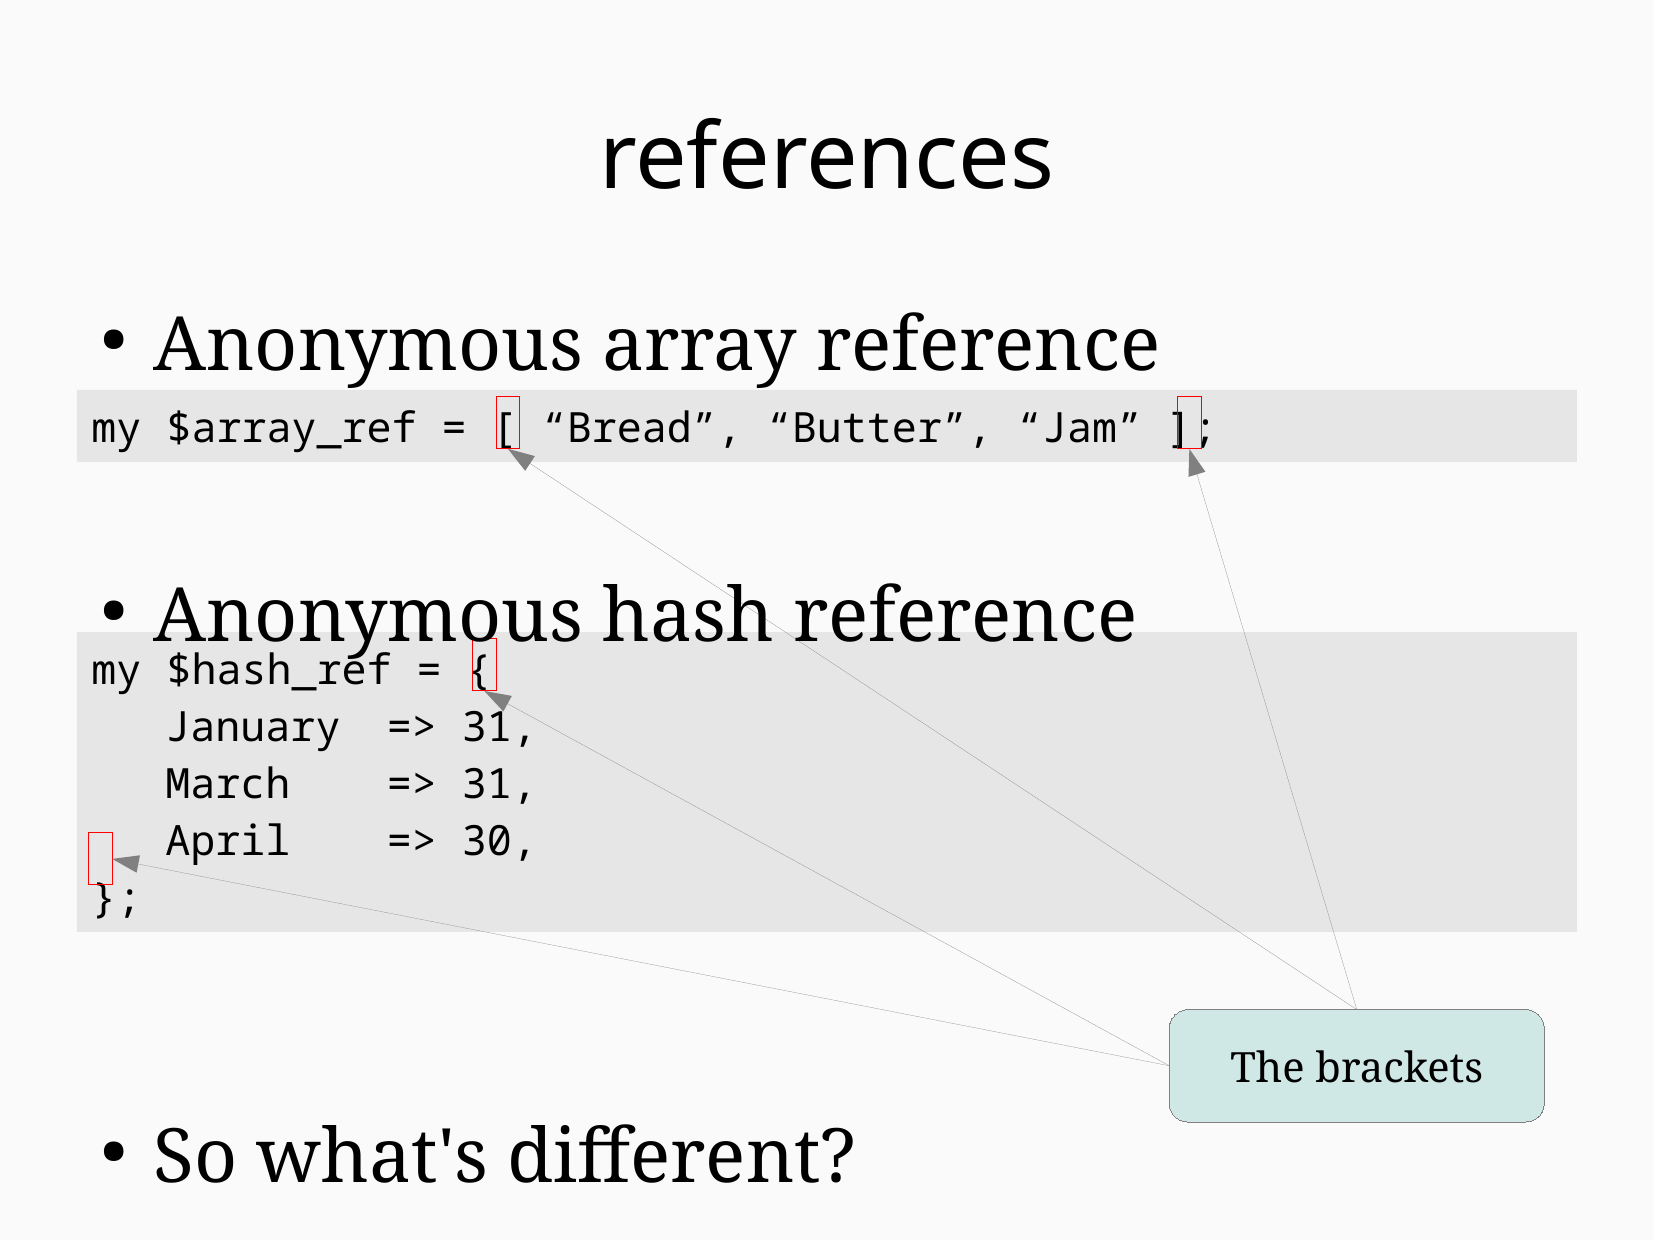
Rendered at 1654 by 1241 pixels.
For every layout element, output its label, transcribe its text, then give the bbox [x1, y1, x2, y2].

text_box The brackets [1169, 1010, 1545, 1123]
text_box my $hash_ref = { January => 31, March => 31, April => 30, }; [76, 632, 82, 890]
title references [82, 49, 1571, 257]
list Anonymous array reference Anonymous hash reference So what's different? [82, 290, 1571, 1010]
text_box my $hash_ref = { January => 31, March => 31, April => 30, }; [1571, 632, 1577, 890]
